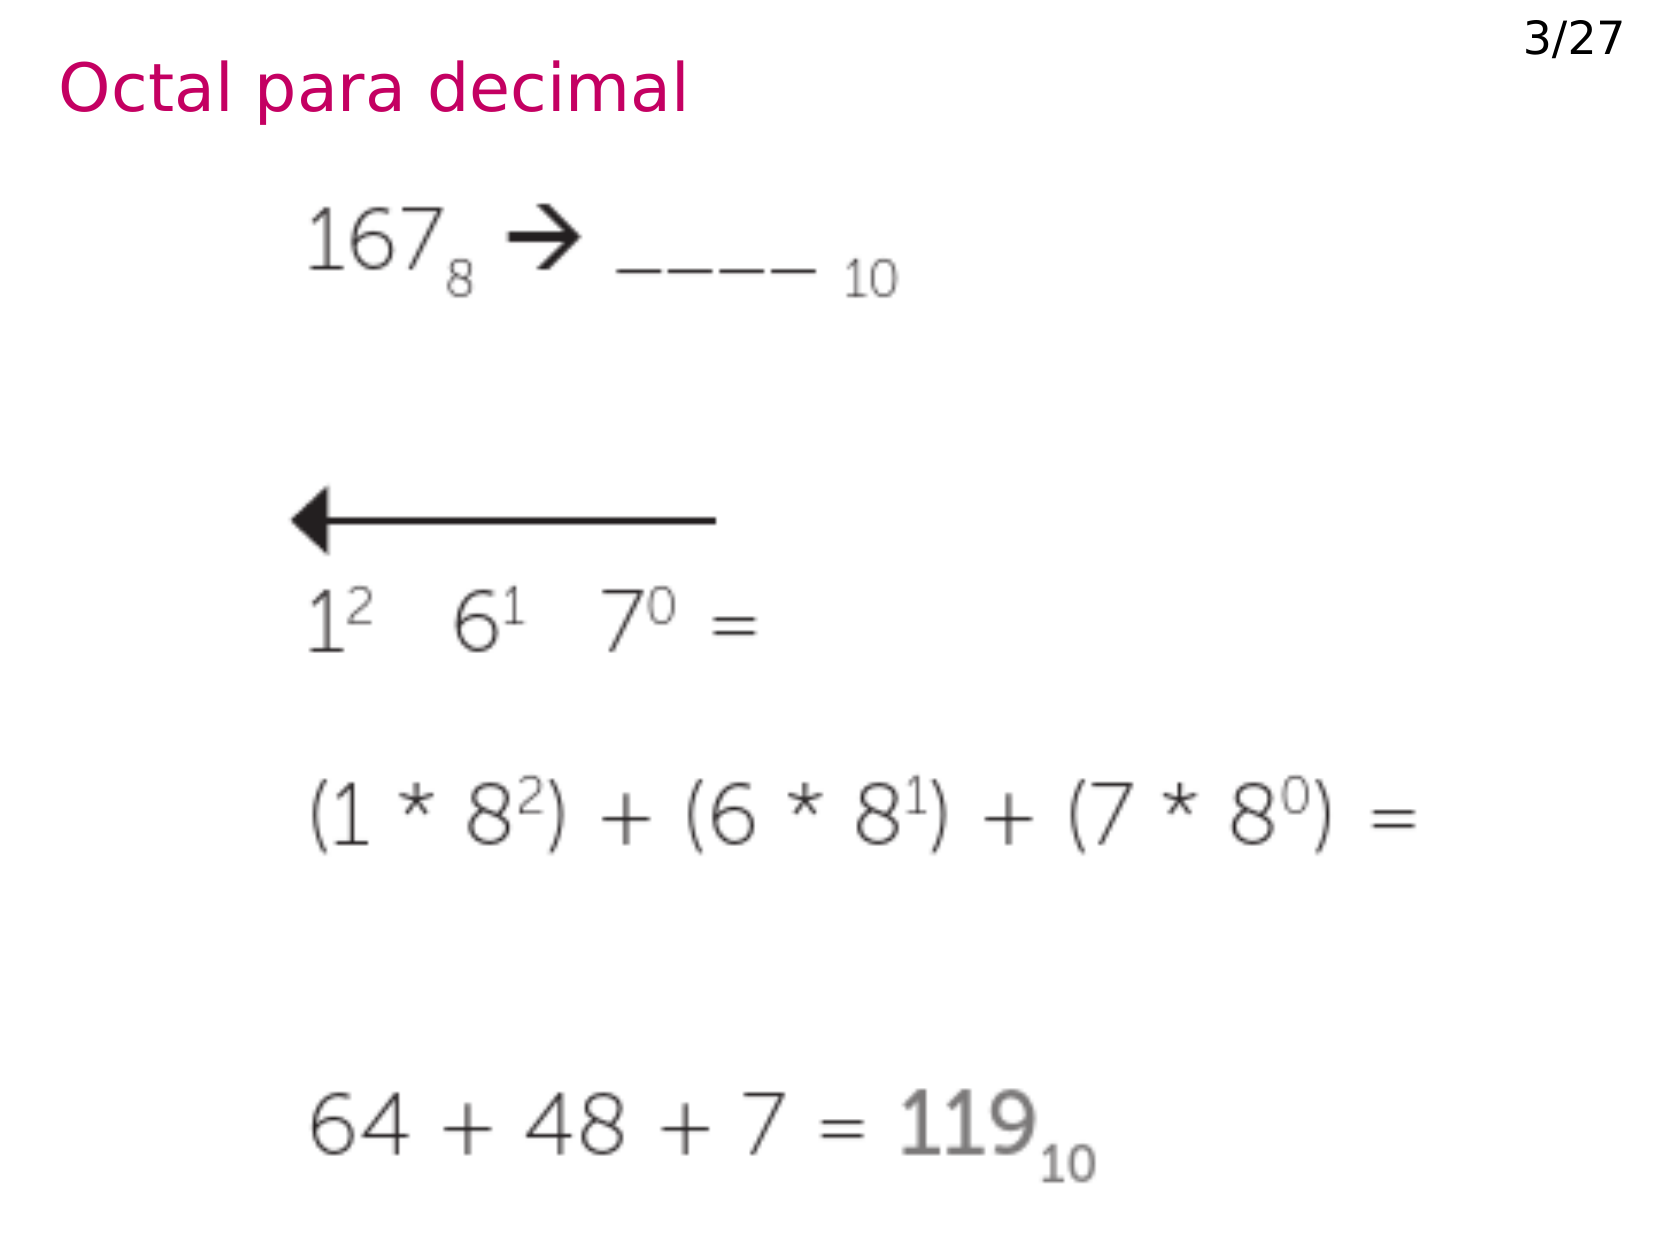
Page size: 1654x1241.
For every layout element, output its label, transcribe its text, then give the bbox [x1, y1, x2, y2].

picture [283, 188, 1458, 1211]
title Octal para decimal [59, 29, 1625, 148]
